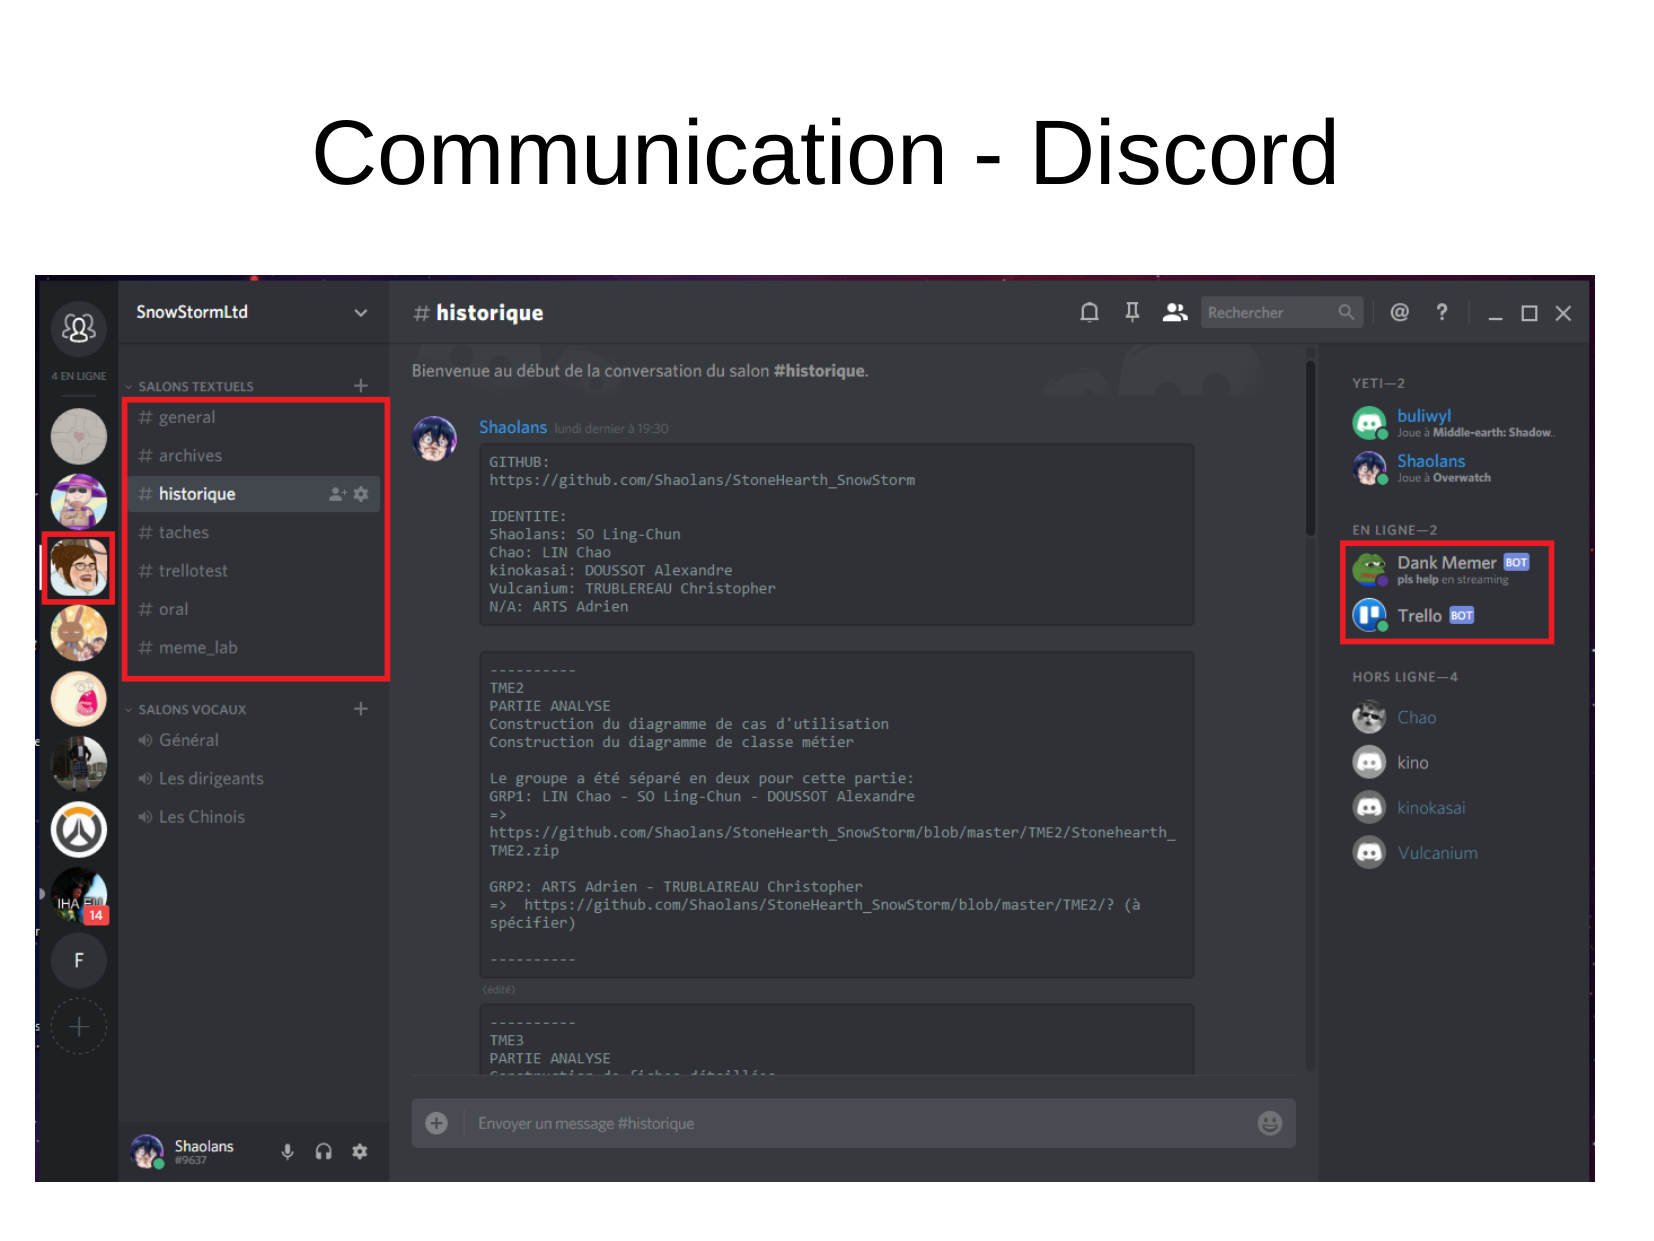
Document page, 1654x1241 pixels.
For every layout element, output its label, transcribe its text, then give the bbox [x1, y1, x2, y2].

title Communication - Discord [82, 49, 1571, 257]
picture [35, 275, 1595, 1182]
